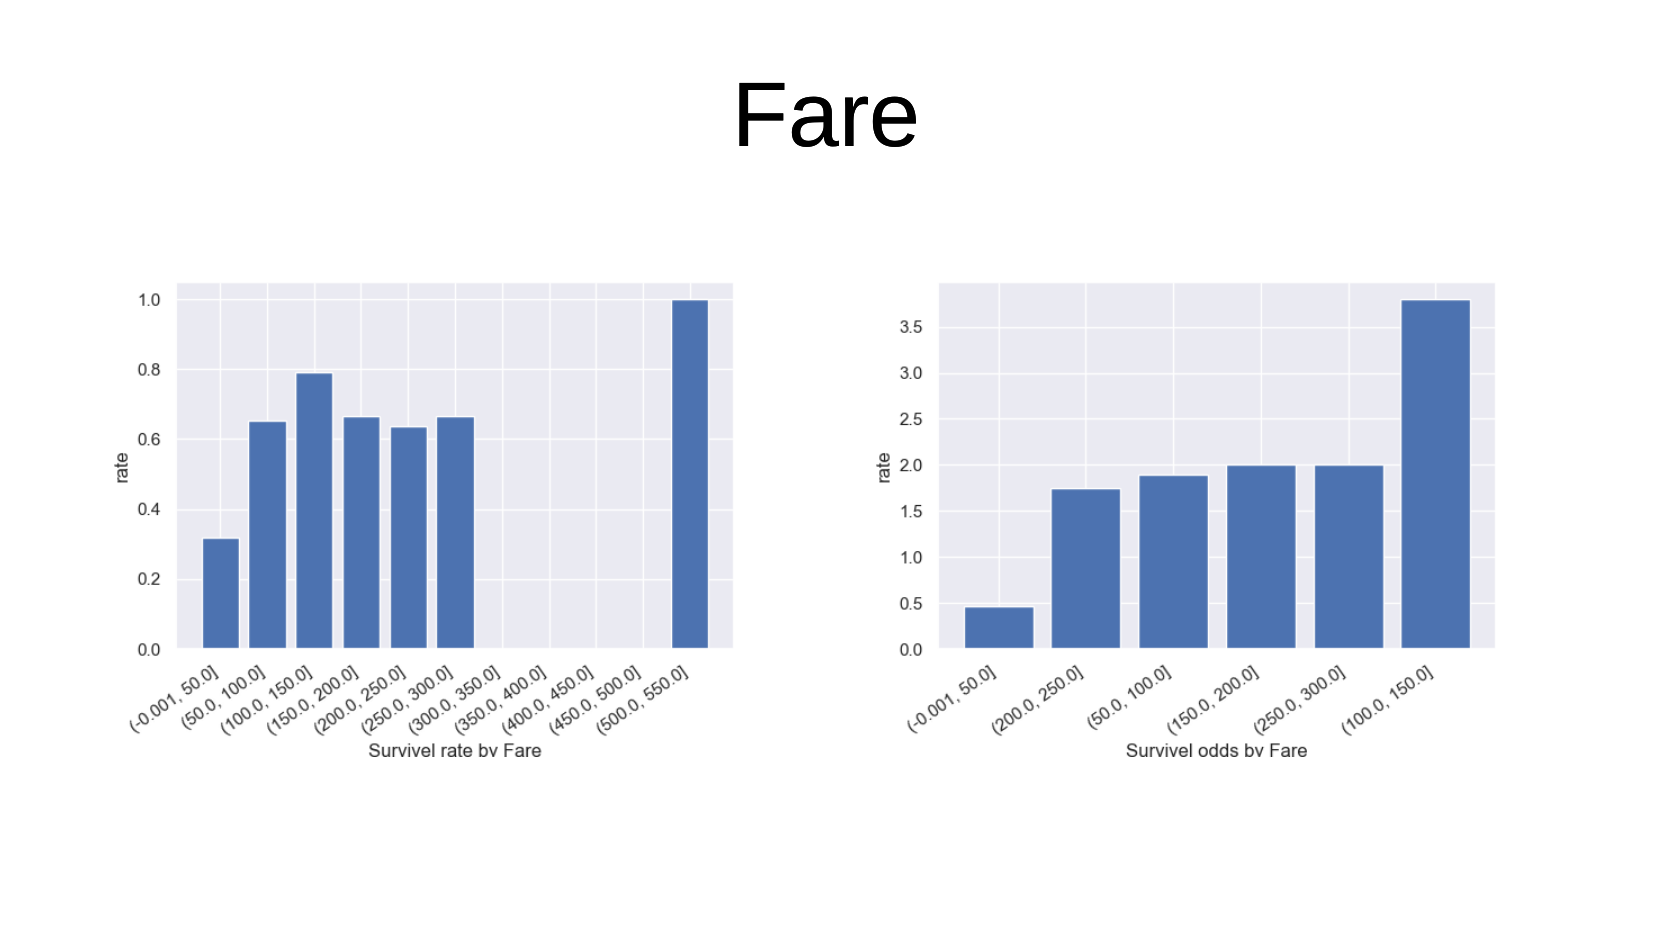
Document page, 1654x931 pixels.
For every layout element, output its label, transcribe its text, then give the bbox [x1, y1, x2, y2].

title Fare [82, 37, 1571, 193]
picture [848, 217, 1568, 758]
picture [86, 217, 806, 758]
